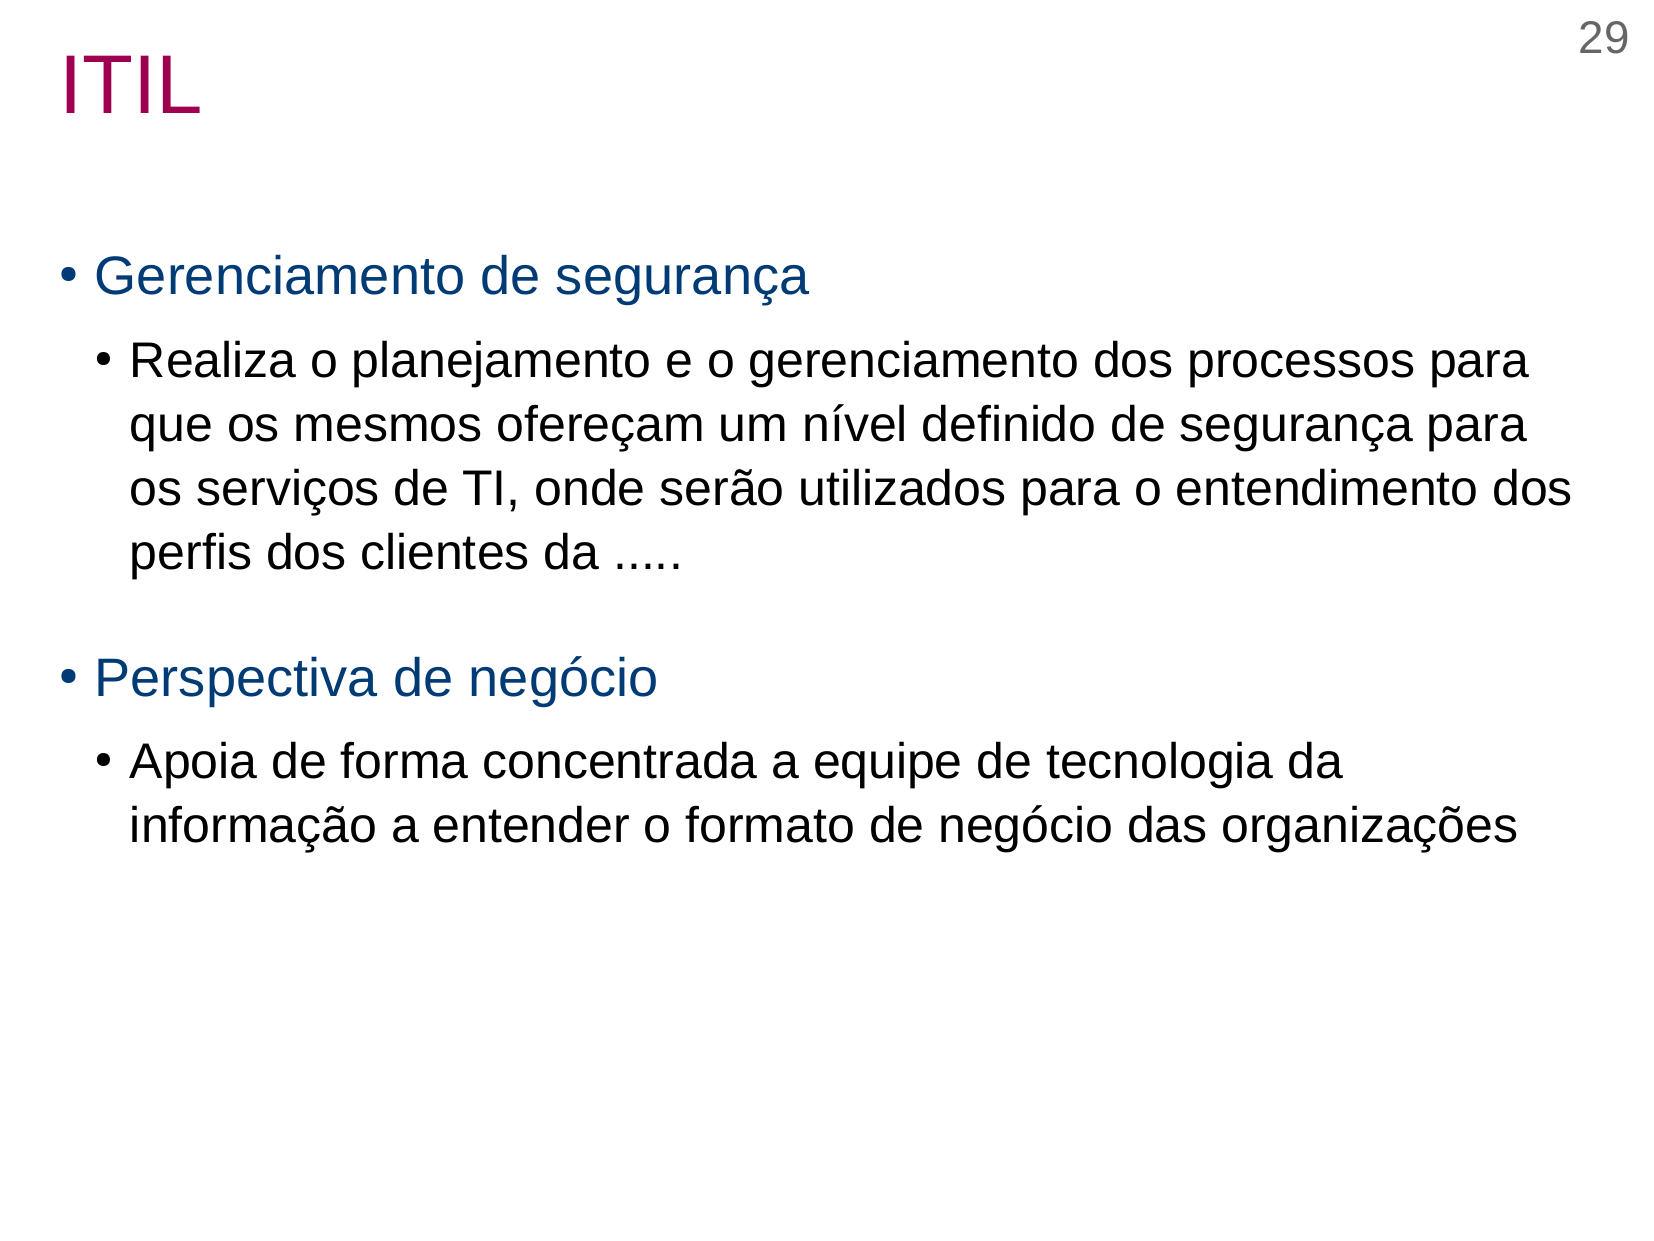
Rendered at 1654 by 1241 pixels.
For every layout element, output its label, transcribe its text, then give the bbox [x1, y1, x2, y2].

list Gerenciamento de segurança Realiza o planejamento e o gerenciamento dos processos para que os mesmos ofereçam um nível definido de segurança para os serviços de TI, onde serão utilizados para o entendimento dos perfis dos clientes da ..... Perspectiva de negócio Apoia de forma concentrada a equipe de tecnologia da informação a entender o formato de negócio das organizações [59, 236, 1595, 1211]
title ITIL [59, 29, 1595, 148]
